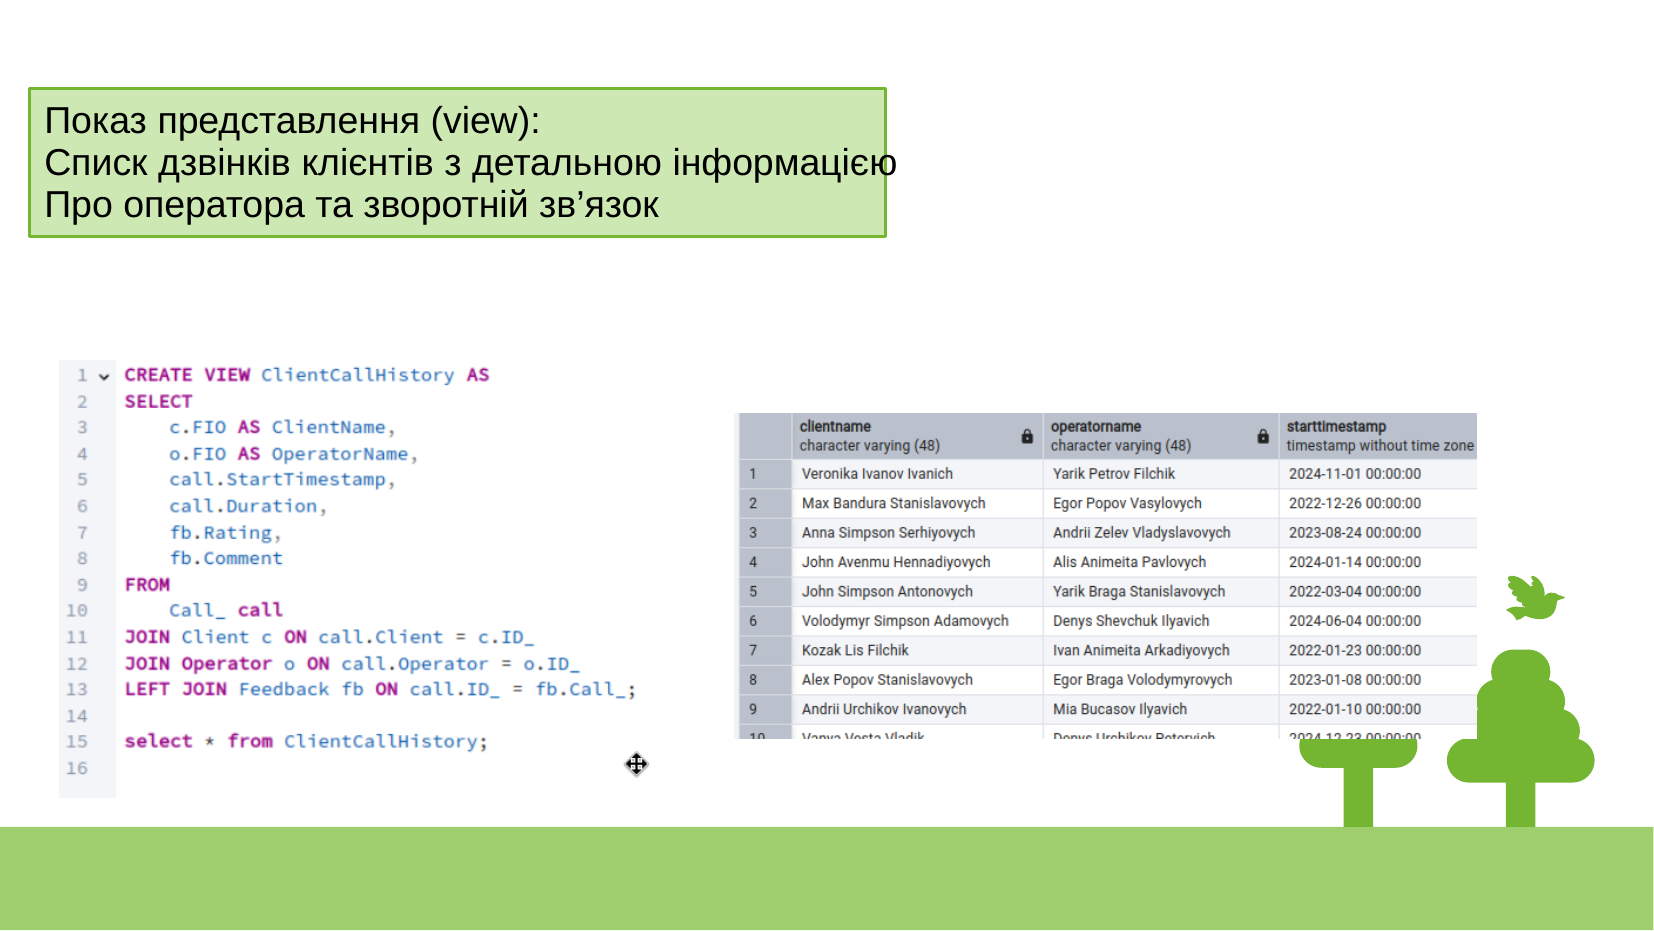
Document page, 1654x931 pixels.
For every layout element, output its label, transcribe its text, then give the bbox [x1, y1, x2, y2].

text_box Показ представлення (view): Списк дзвінків клієнтів з детальною інформацією Про оператора та зворотній зв’язок [29, 88, 886, 237]
picture [59, 360, 690, 798]
picture [734, 413, 1477, 739]
